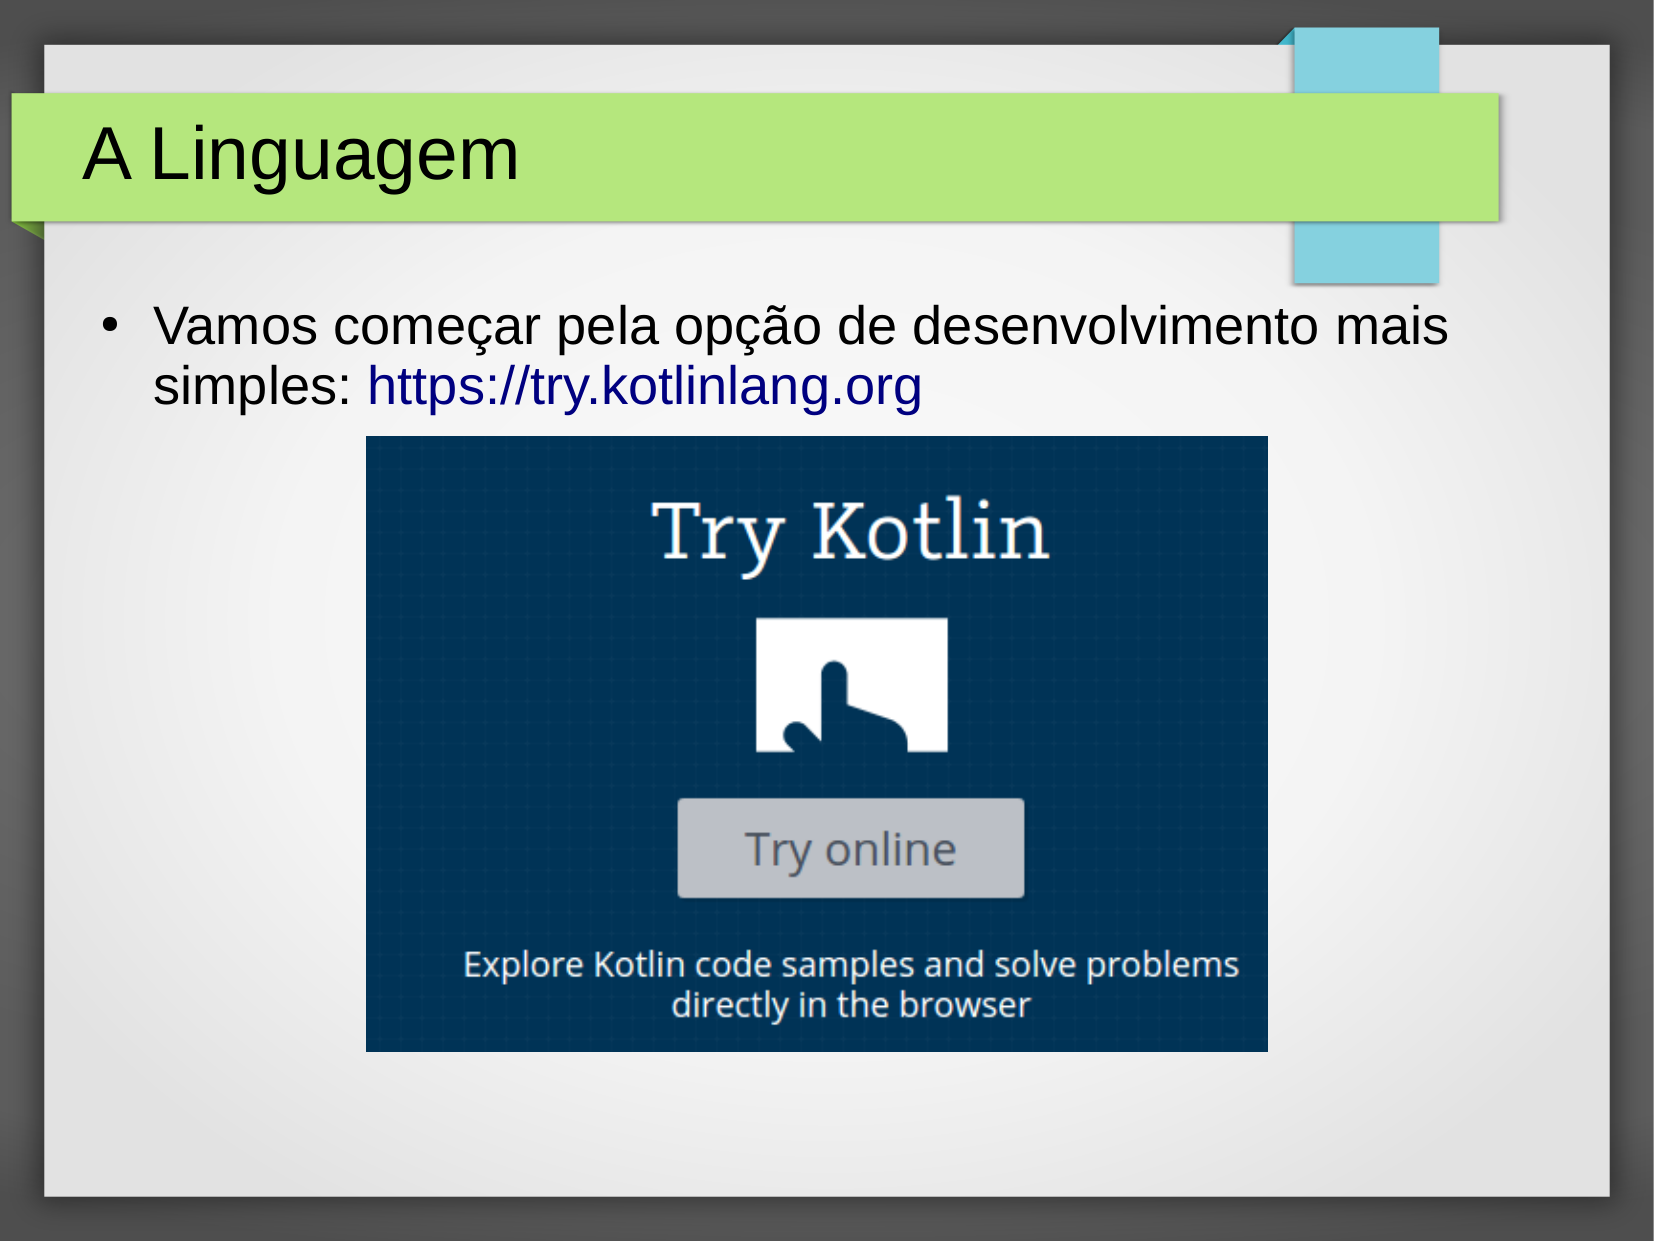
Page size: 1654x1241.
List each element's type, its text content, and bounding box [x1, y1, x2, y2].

picture [0, 0, 1654, 1241]
title A Linguagem [82, 94, 1264, 213]
list Vamos começar pela opção de desenvolvimento mais simples: https://try.kotlinlang.org [82, 295, 1571, 1015]
